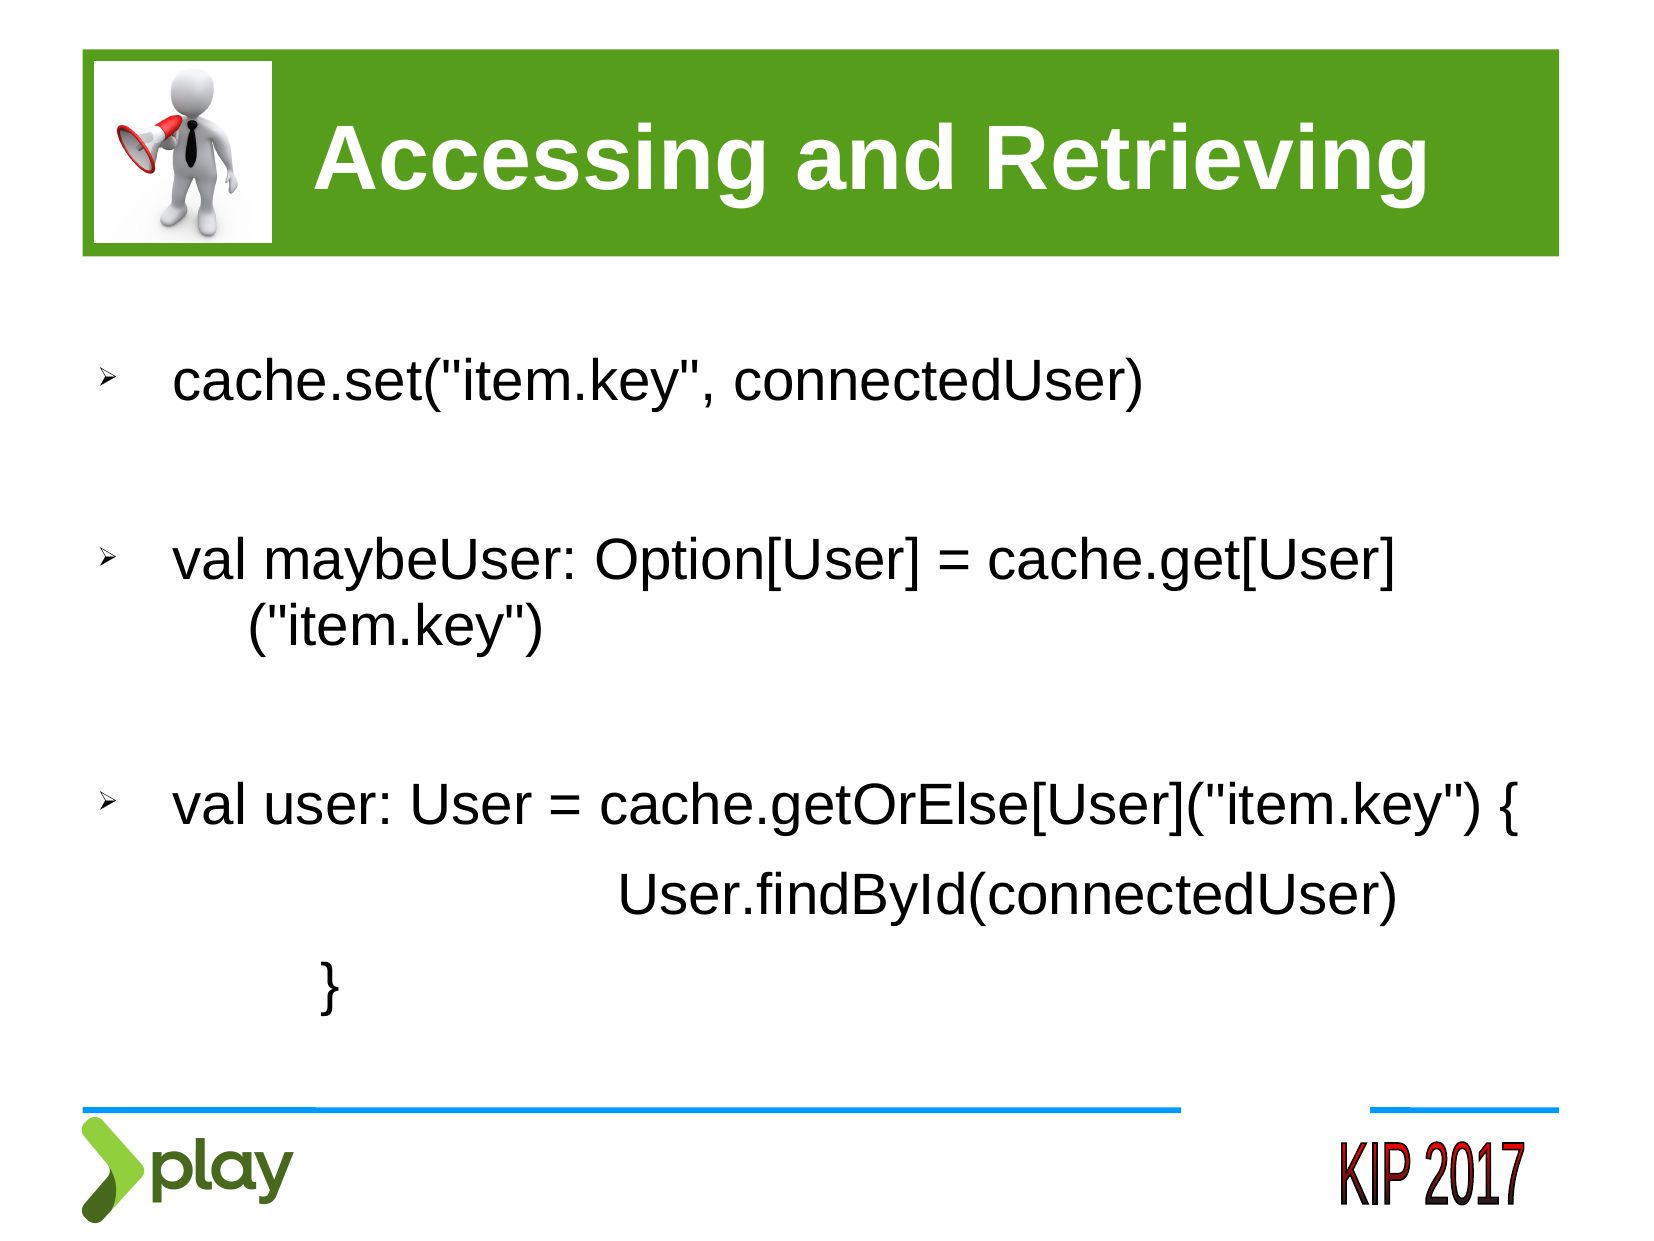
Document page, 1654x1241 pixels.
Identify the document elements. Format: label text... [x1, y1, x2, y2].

title Accessing and Retrieving [82, 49, 1560, 257]
picture [68, 1111, 302, 1229]
text_box cache.set("item.key", connectedUser) val maybeUser: Option[User] = cache.get[User]("item.key") val user: User = cache.getOrElse[User]("item.key") { User.findById(connectedUser) } [82, 299, 1560, 1065]
picture [94, 61, 272, 243]
